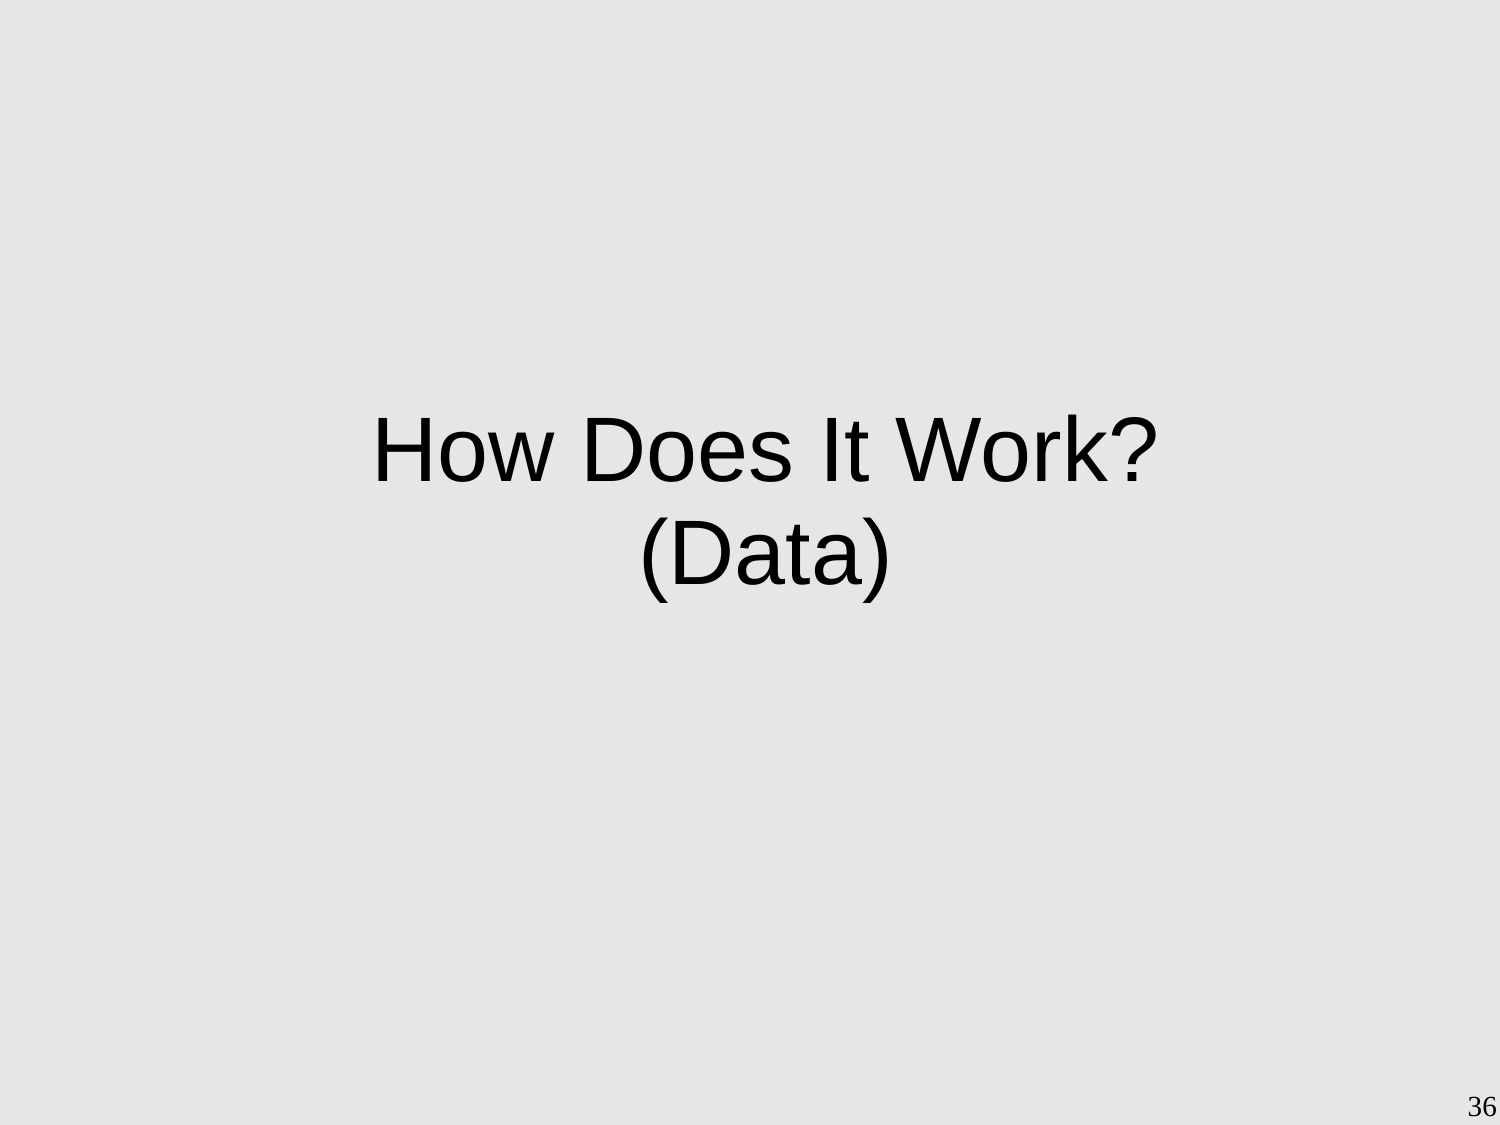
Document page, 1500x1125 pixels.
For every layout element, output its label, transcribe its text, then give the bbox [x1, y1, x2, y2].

text_box How Does It Work? (Data) [306, 391, 1225, 612]
